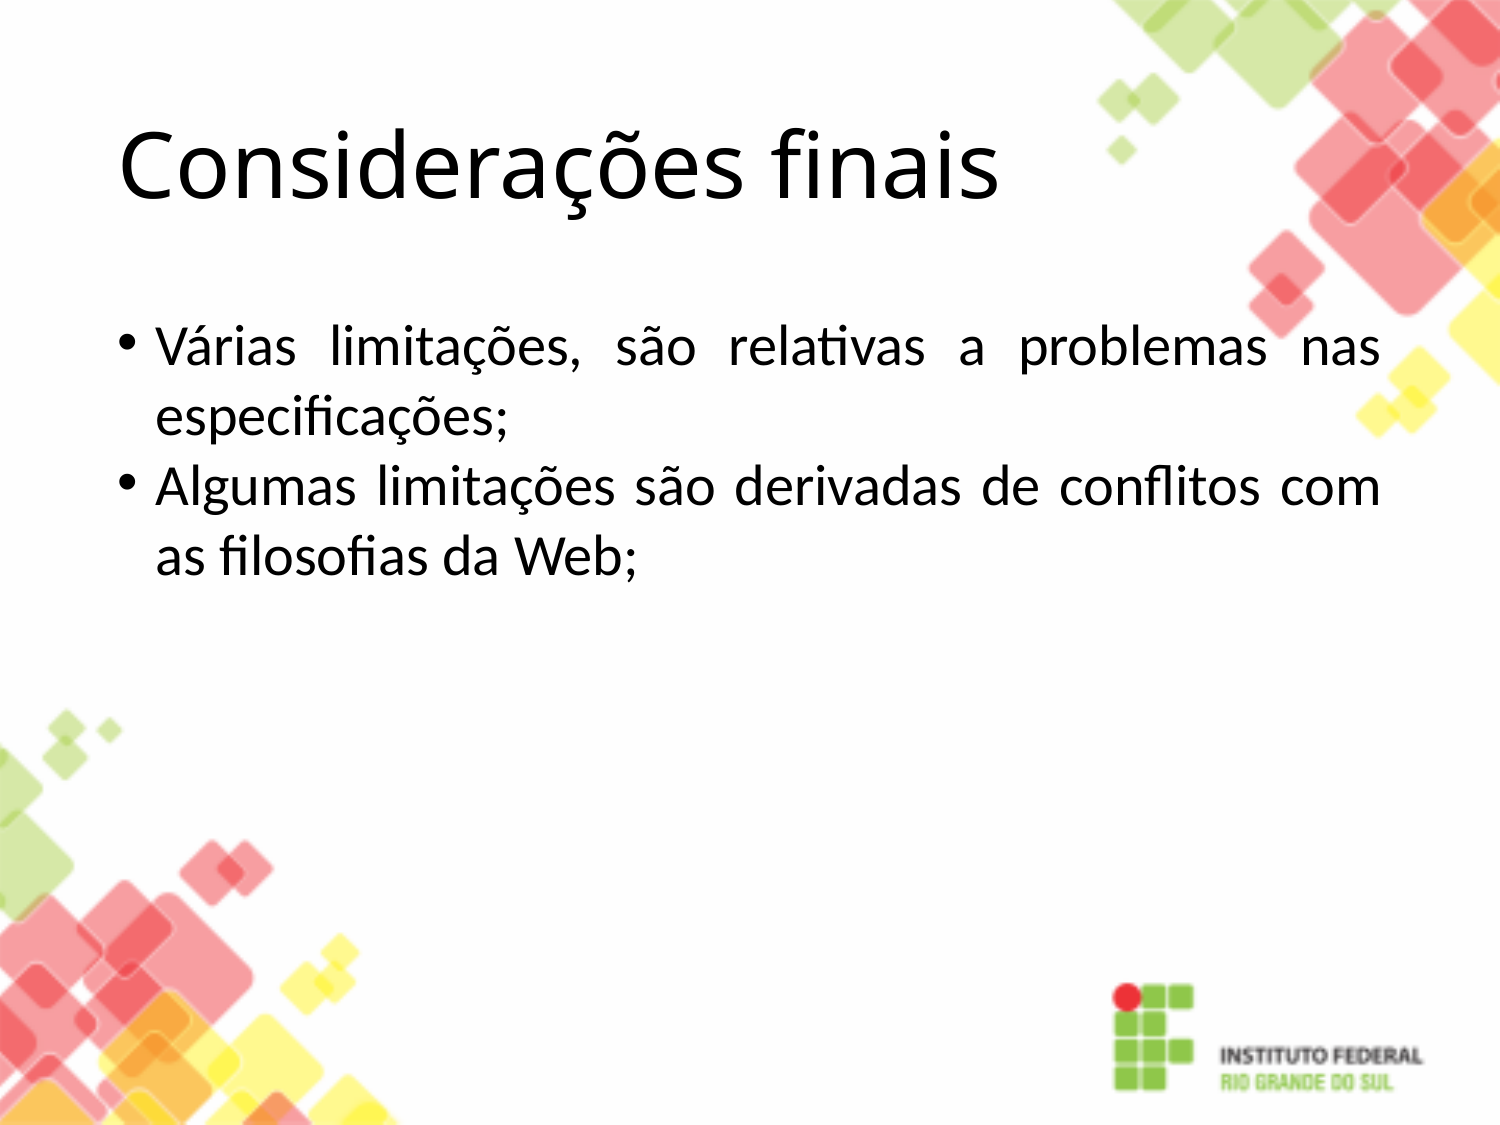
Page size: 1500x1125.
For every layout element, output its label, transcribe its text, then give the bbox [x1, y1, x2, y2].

text_box Considerações finais [103, 59, 1397, 278]
text_box Várias limitações, são relativas a problemas nas especificações; Algumas limitações são derivadas de conflitos com as filosofias da Web; [103, 299, 1397, 1014]
picture [0, 0, 1500, 1125]
